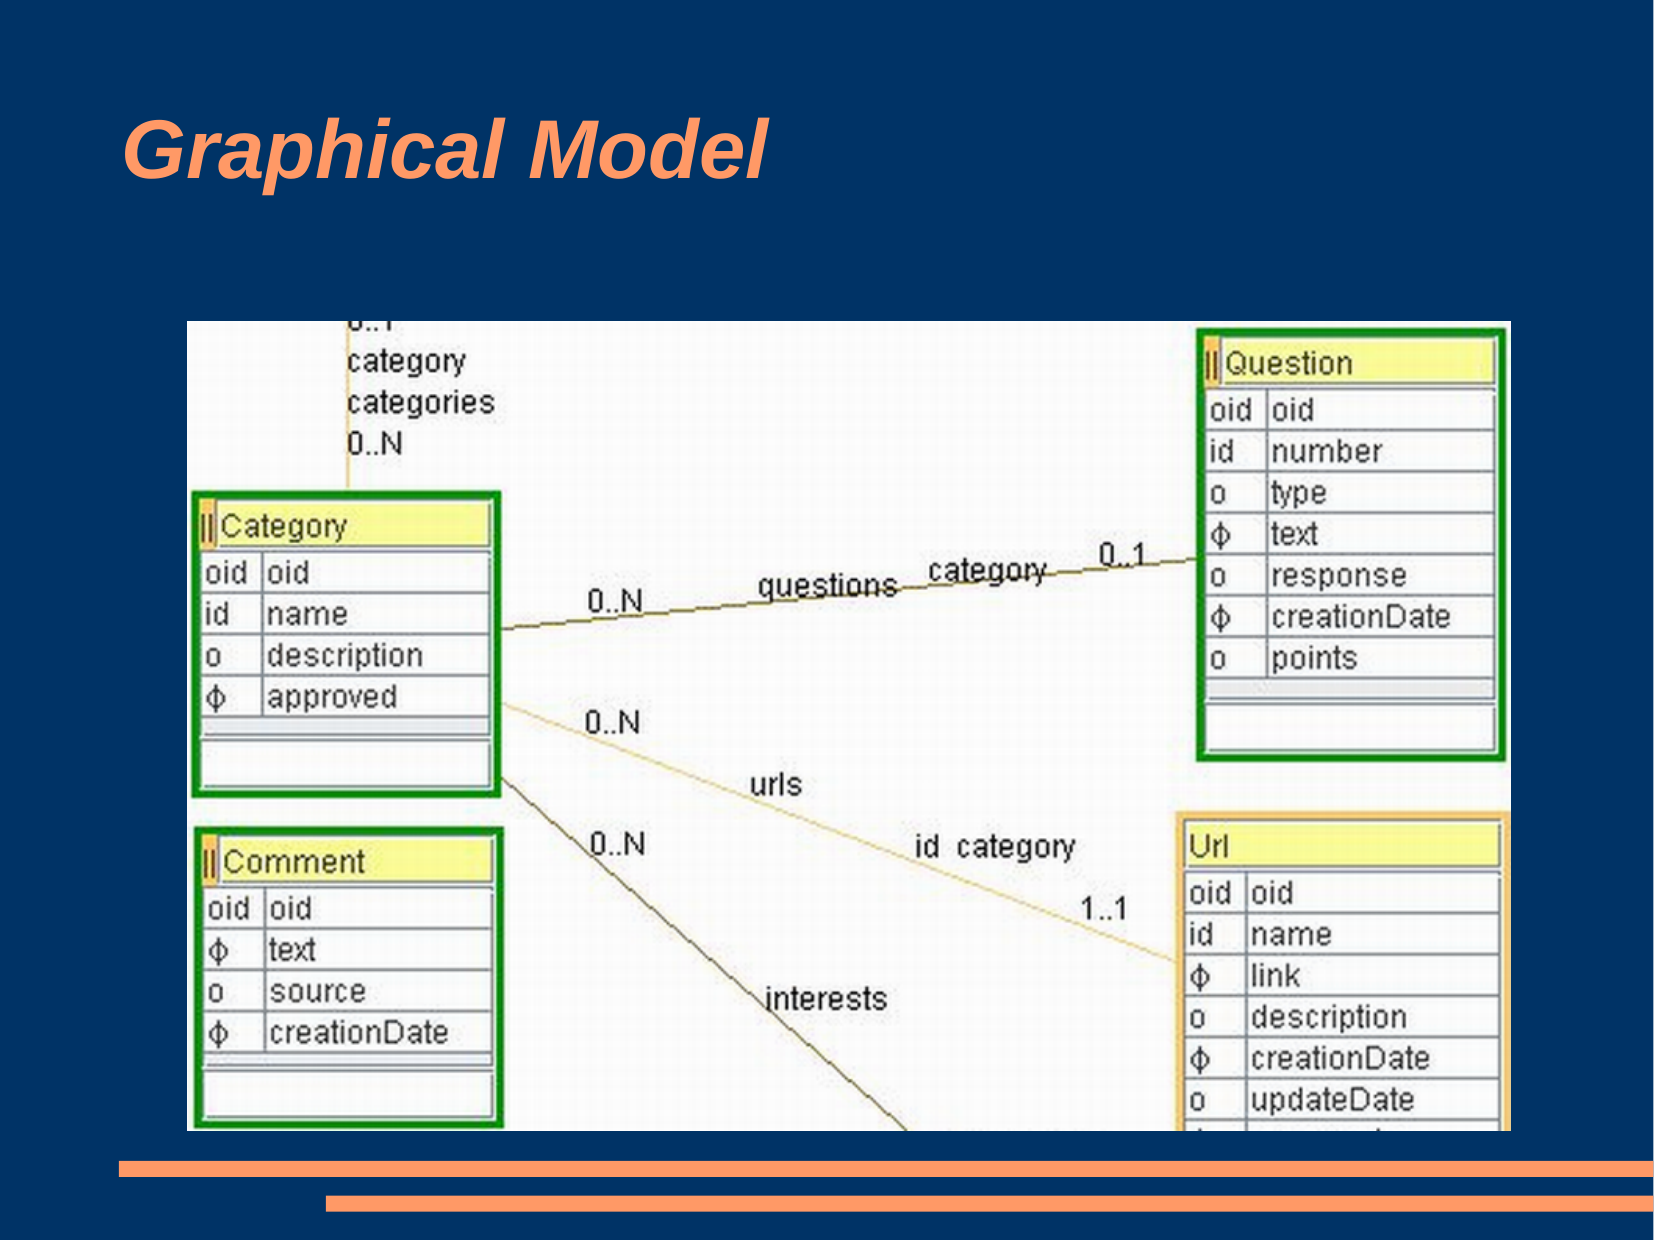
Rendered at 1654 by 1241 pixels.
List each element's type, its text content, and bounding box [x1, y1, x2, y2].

picture [187, 321, 1511, 1131]
title Graphical Model [121, 46, 1534, 254]
